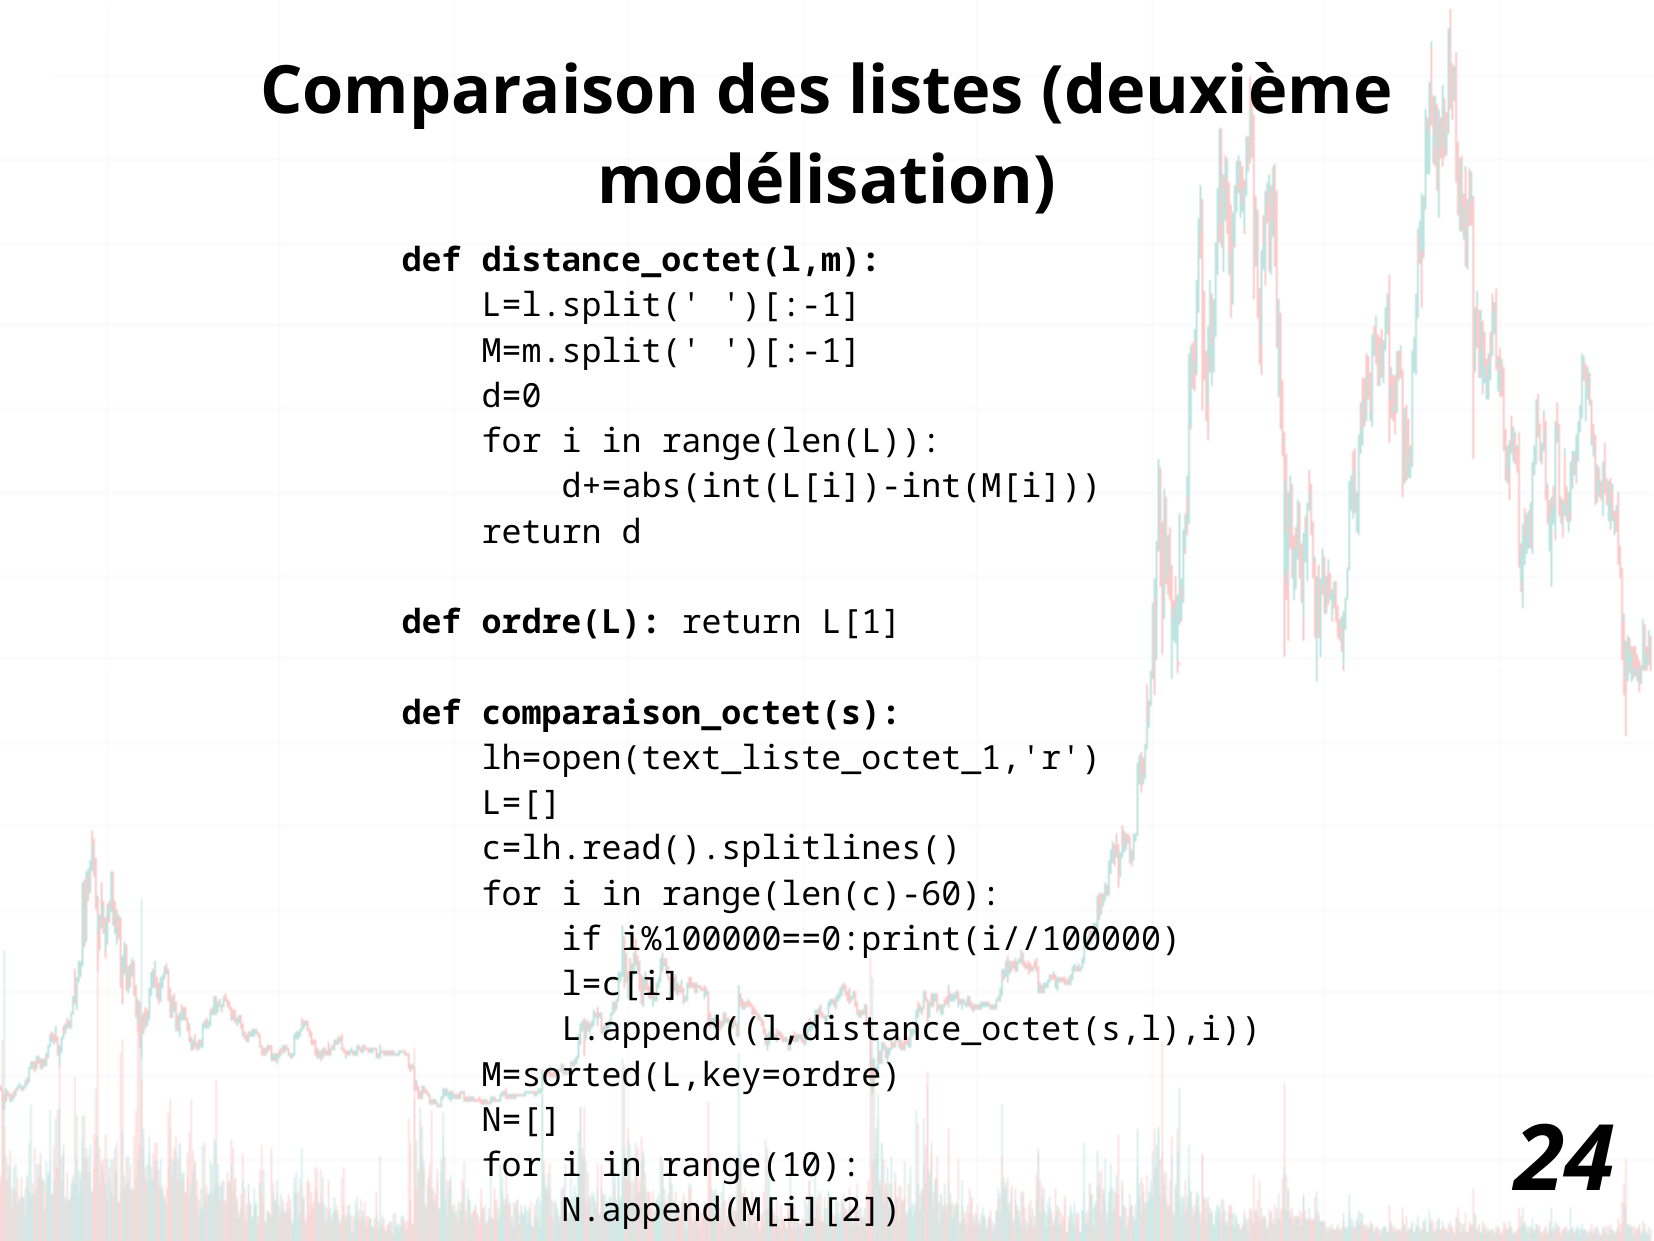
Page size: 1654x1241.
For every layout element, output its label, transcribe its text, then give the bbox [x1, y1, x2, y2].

picture [0, 0, 1654, 1241]
text_box 24 [1476, 1085, 1654, 1241]
text_box def distance_octet(l,m): L=l.split(' ')[:-1] M=m.split(' ')[:-1] d=0 for i in range(len(L)): d+=abs(int(L[i])-int(M[i])) return d def ordre(L): return L[1] def comparaison_octet(s): lh=open(text_liste_octet_1,'r') L=[] c=lh.read().splitlines() for i in range(len(c)-60): if i%100000==0:print(i//100000) l=c[i] L.append((l,distance_octet(s,l),i)) M=sorted(L,key=ordre) N=[] for i in range(10): N.append(M[i][2]) return N [401, 236, 1654, 1241]
title Comparaison des listes (deuxième modélisation) [82, 29, 1571, 237]
